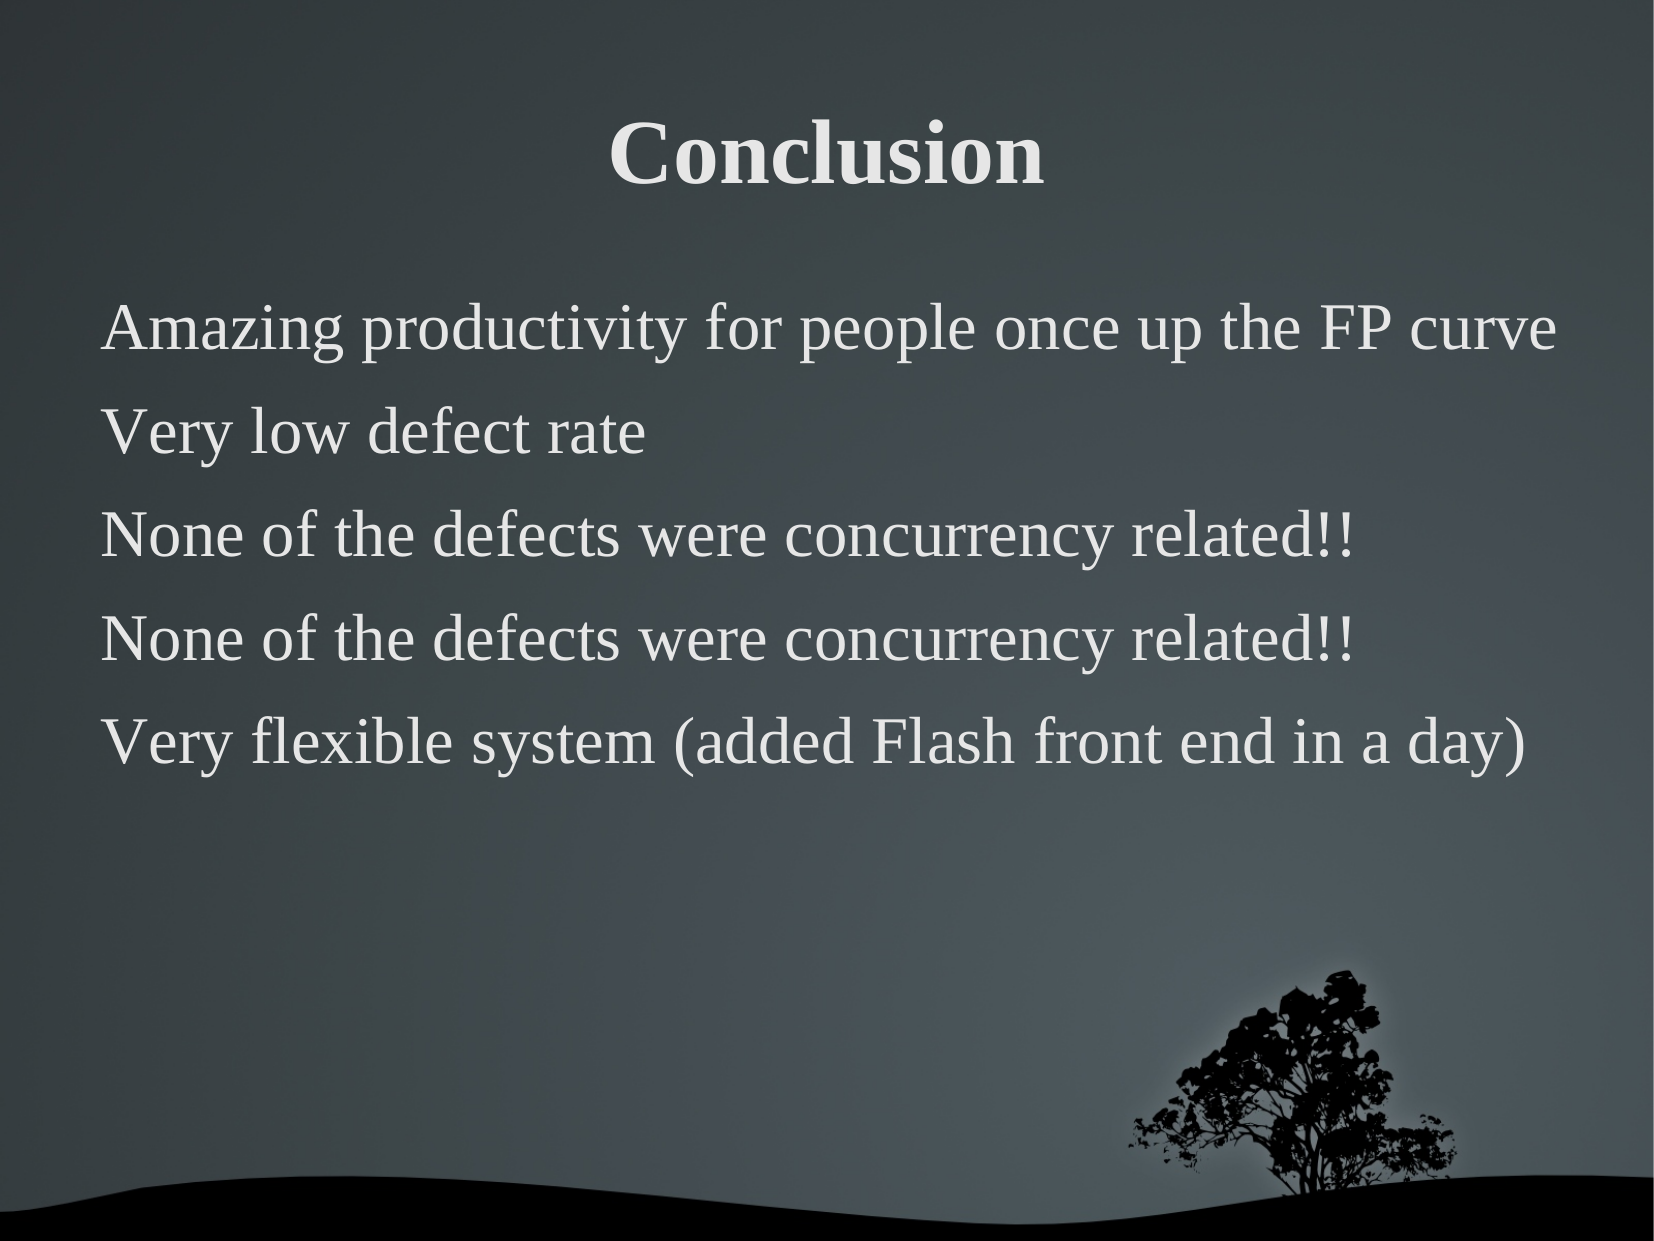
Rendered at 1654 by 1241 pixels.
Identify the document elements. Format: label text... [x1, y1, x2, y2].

title Conclusion [82, 56, 1571, 250]
list Amazing productivity for people once up the FP curve Very low defect rate None of the defects were concurrency related!! None of the defects were concurrency related!! Very flexible system (added Flash front end in a day) [82, 290, 1571, 1094]
picture [0, 0, 1654, 1241]
